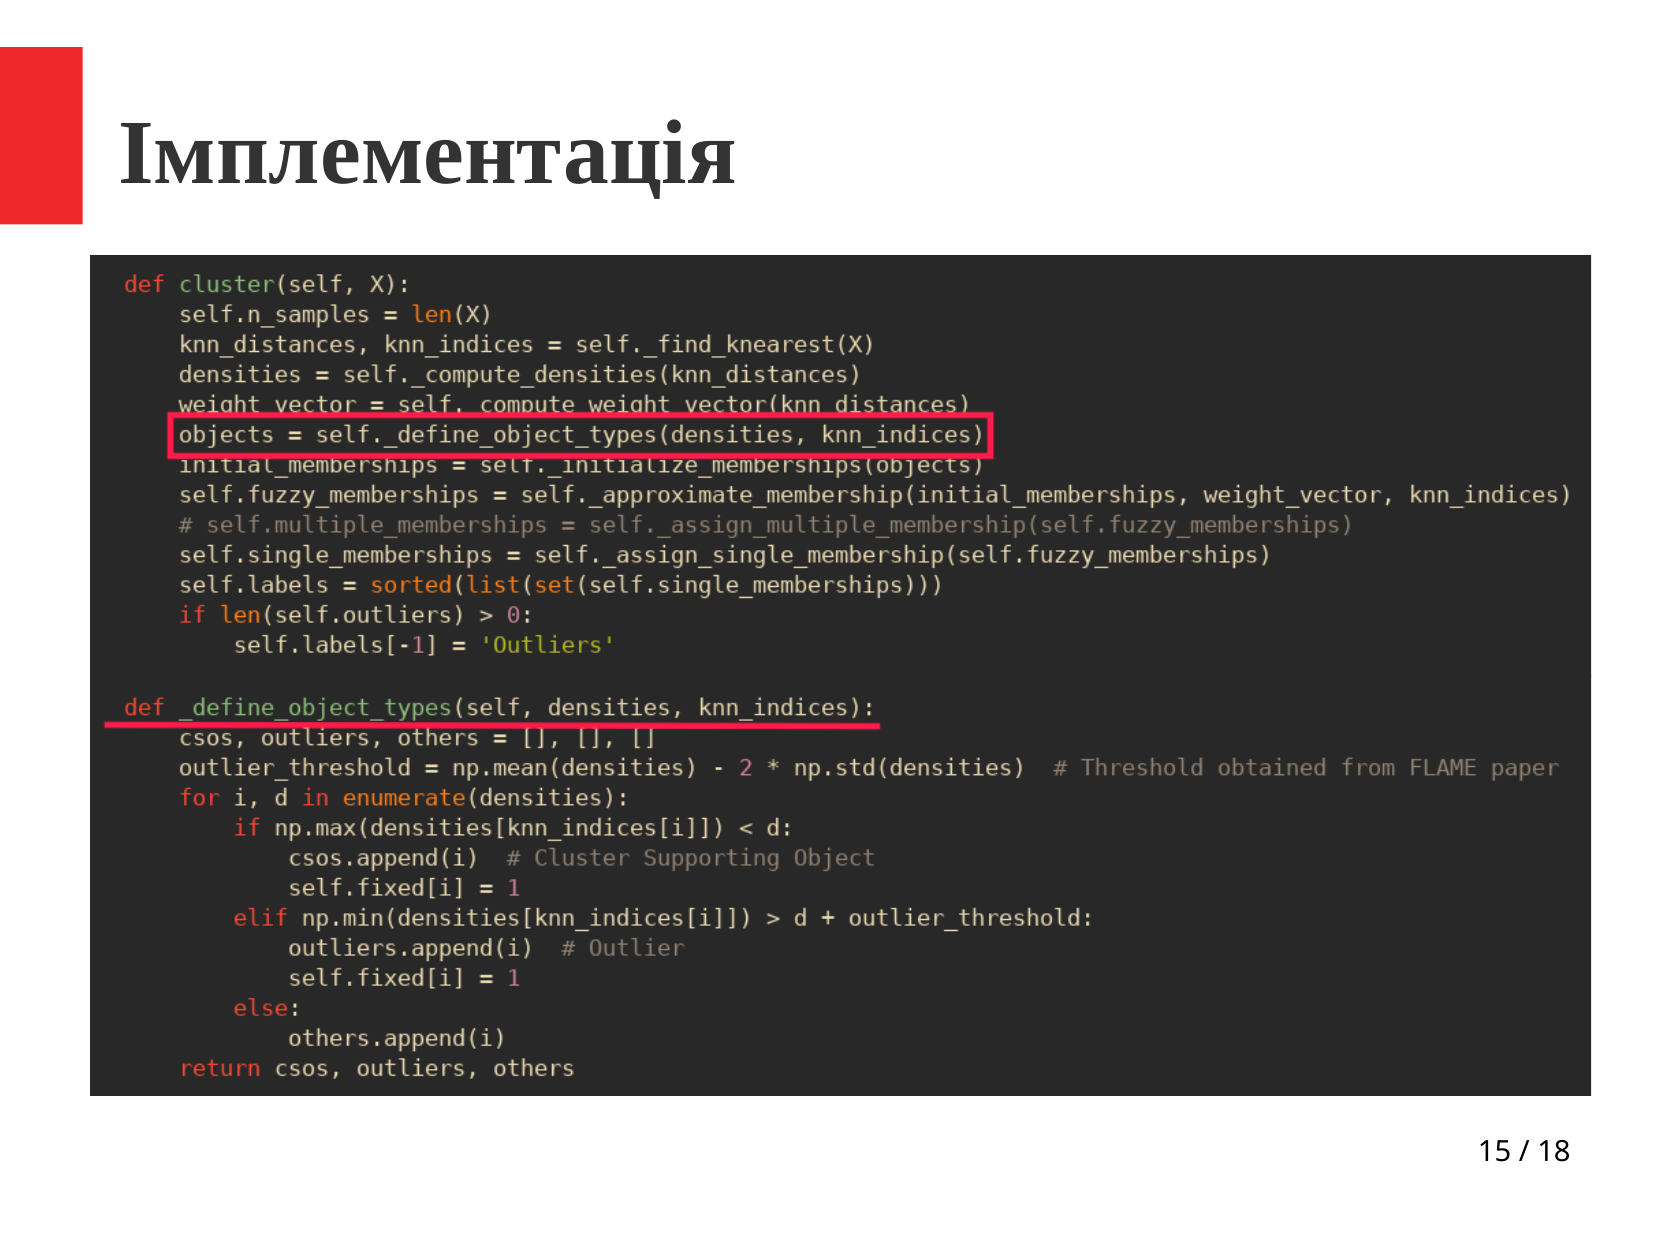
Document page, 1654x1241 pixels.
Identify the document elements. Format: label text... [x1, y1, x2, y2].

title Імплементація [118, 49, 1571, 255]
picture [90, 255, 1592, 1096]
